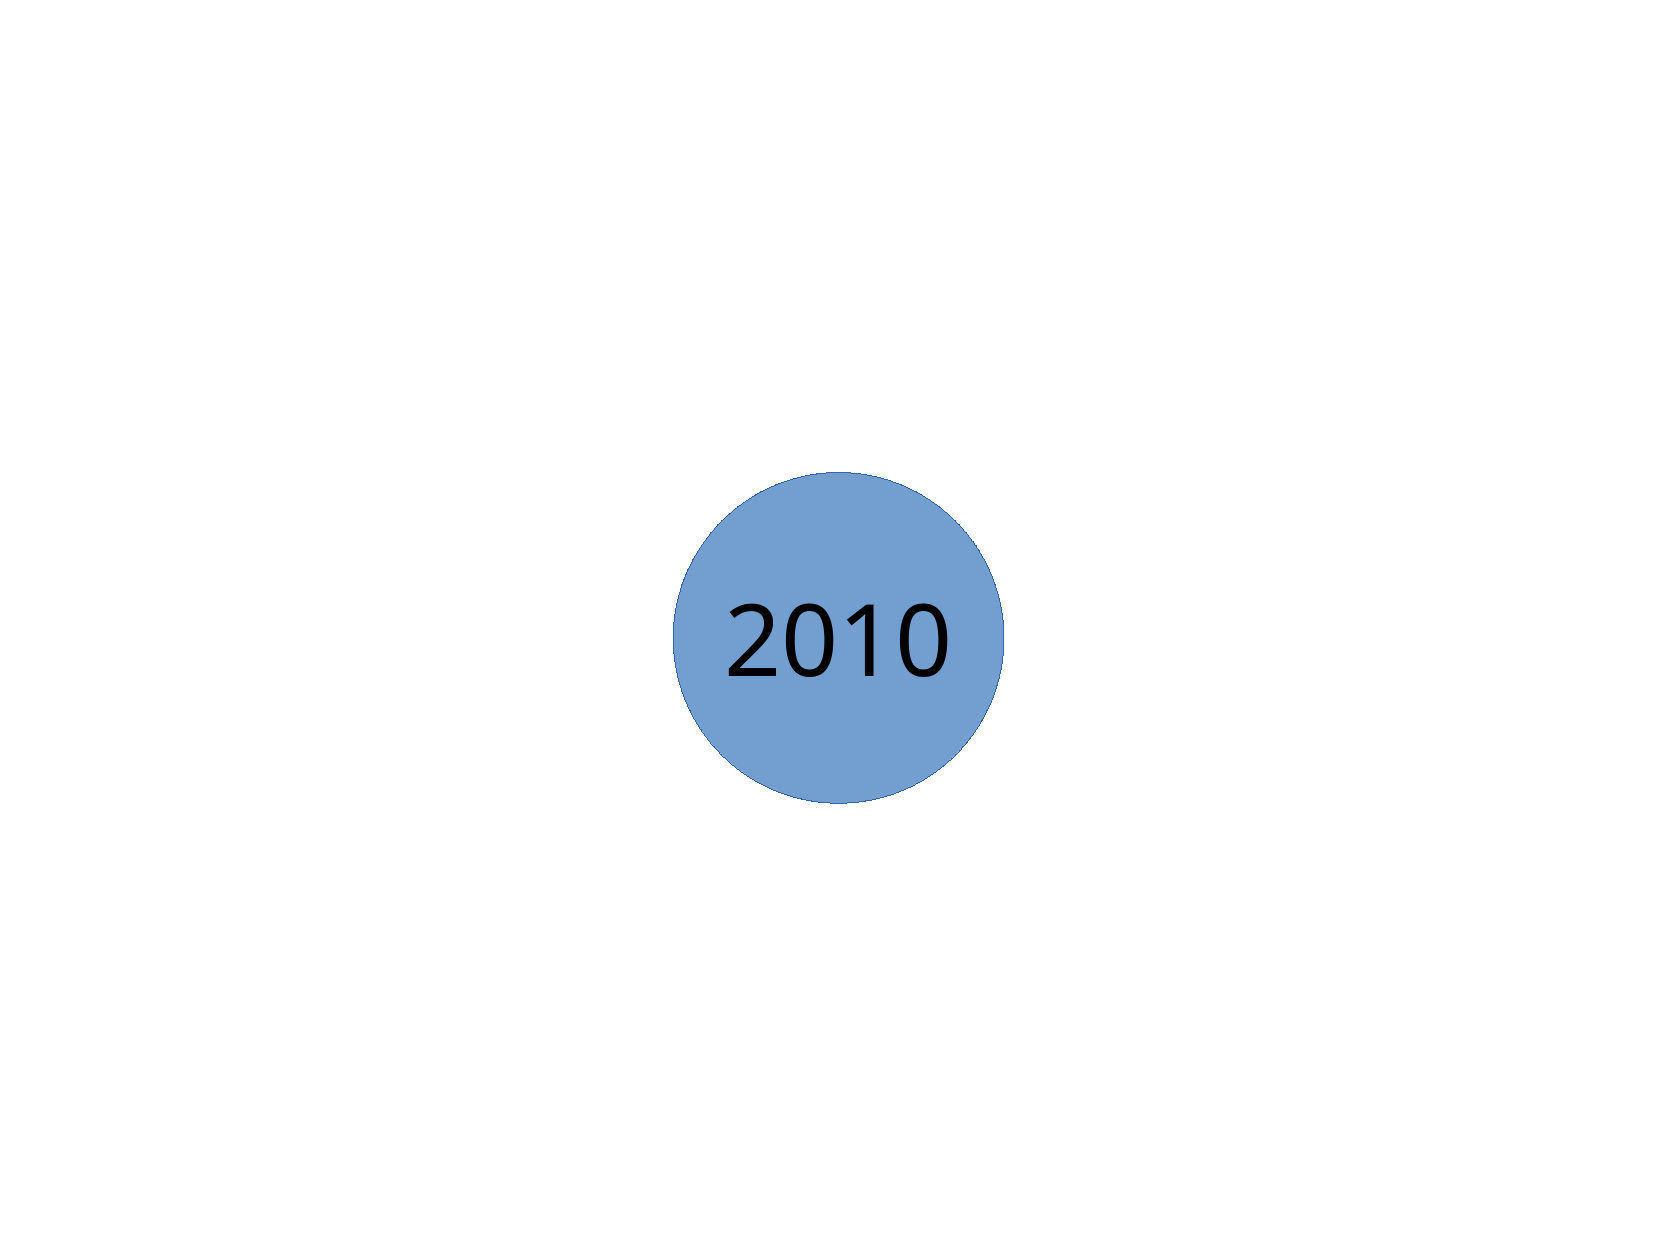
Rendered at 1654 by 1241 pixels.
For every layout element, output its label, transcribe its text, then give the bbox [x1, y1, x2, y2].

text_box 2010 [673, 472, 1004, 804]
